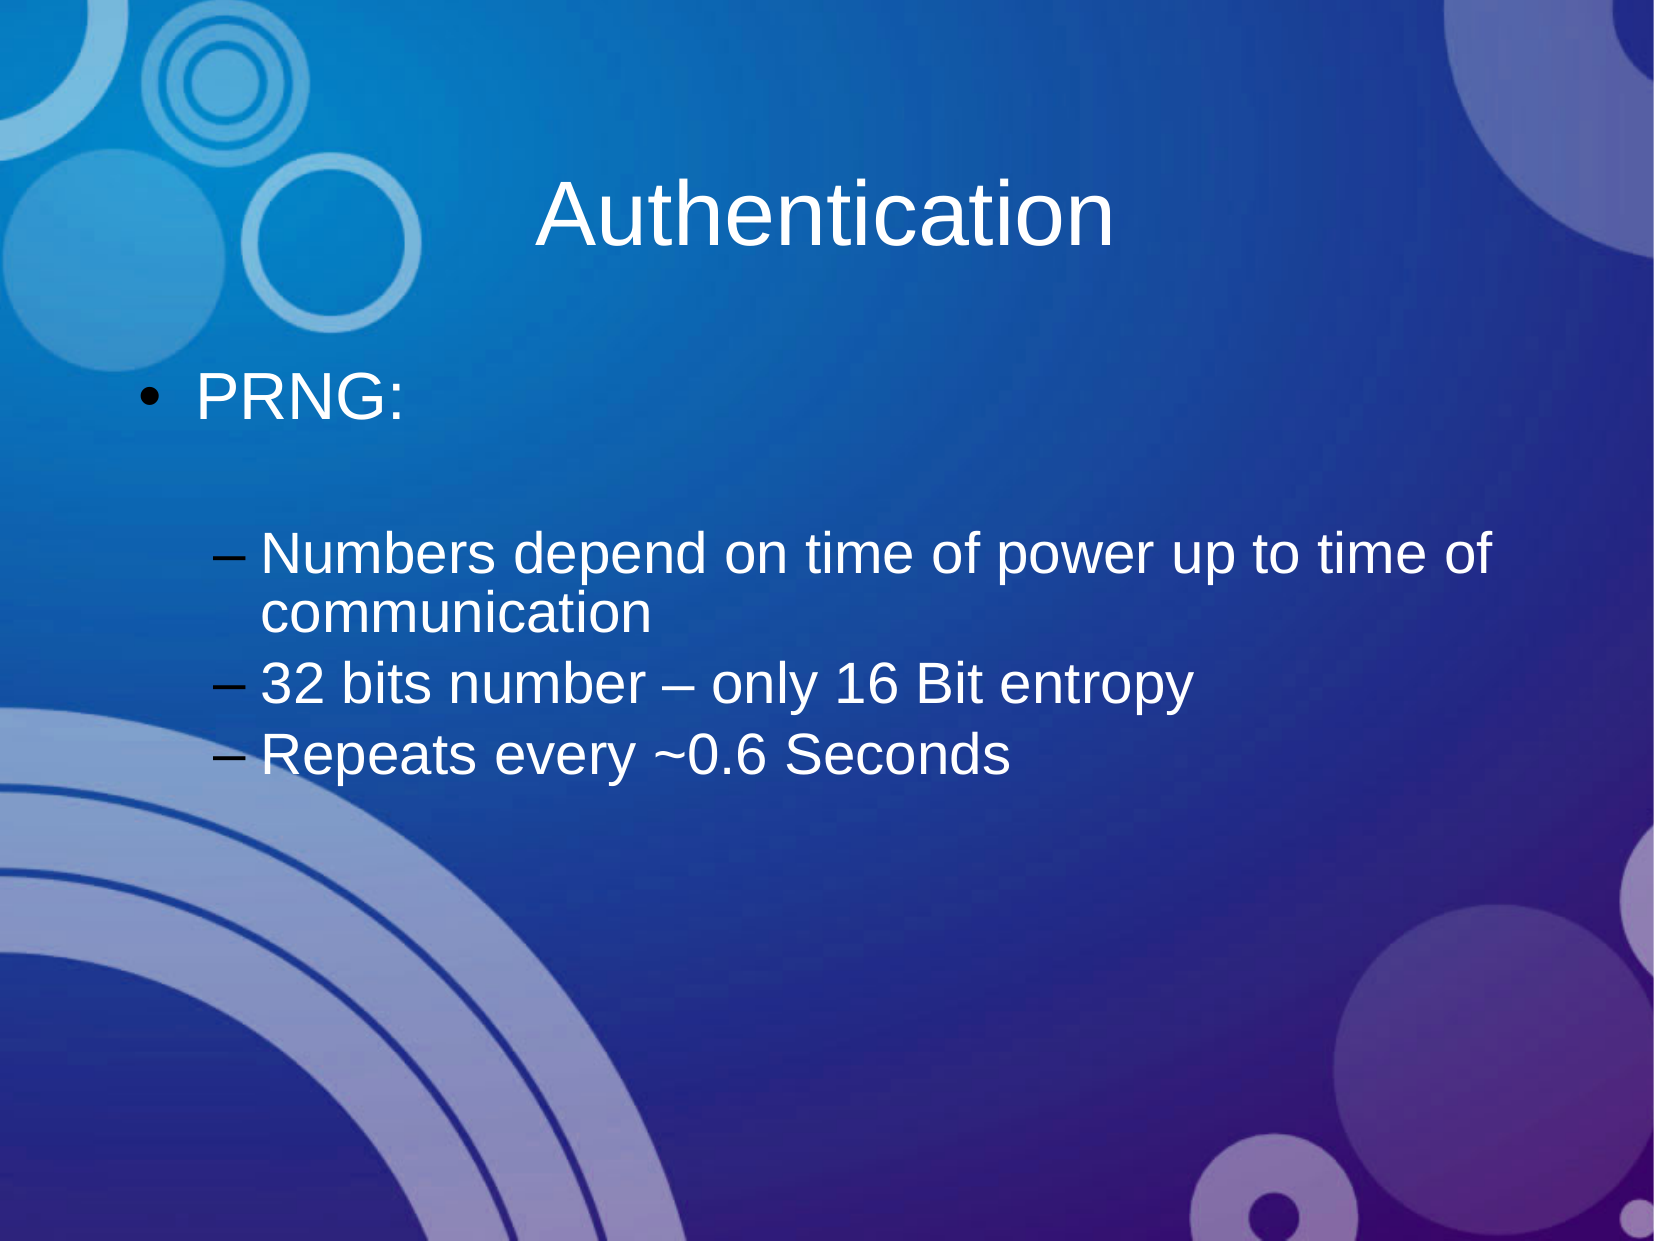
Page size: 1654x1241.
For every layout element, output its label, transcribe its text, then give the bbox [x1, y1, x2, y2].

picture [0, 0, 1654, 1241]
title Authentication [124, 109, 1530, 317]
list PRNG: Numbers depend on time of power up to time of communication 32 bits number – only 16 Bit entropy Repeats every ~0.6 Seconds [124, 357, 1530, 1150]
